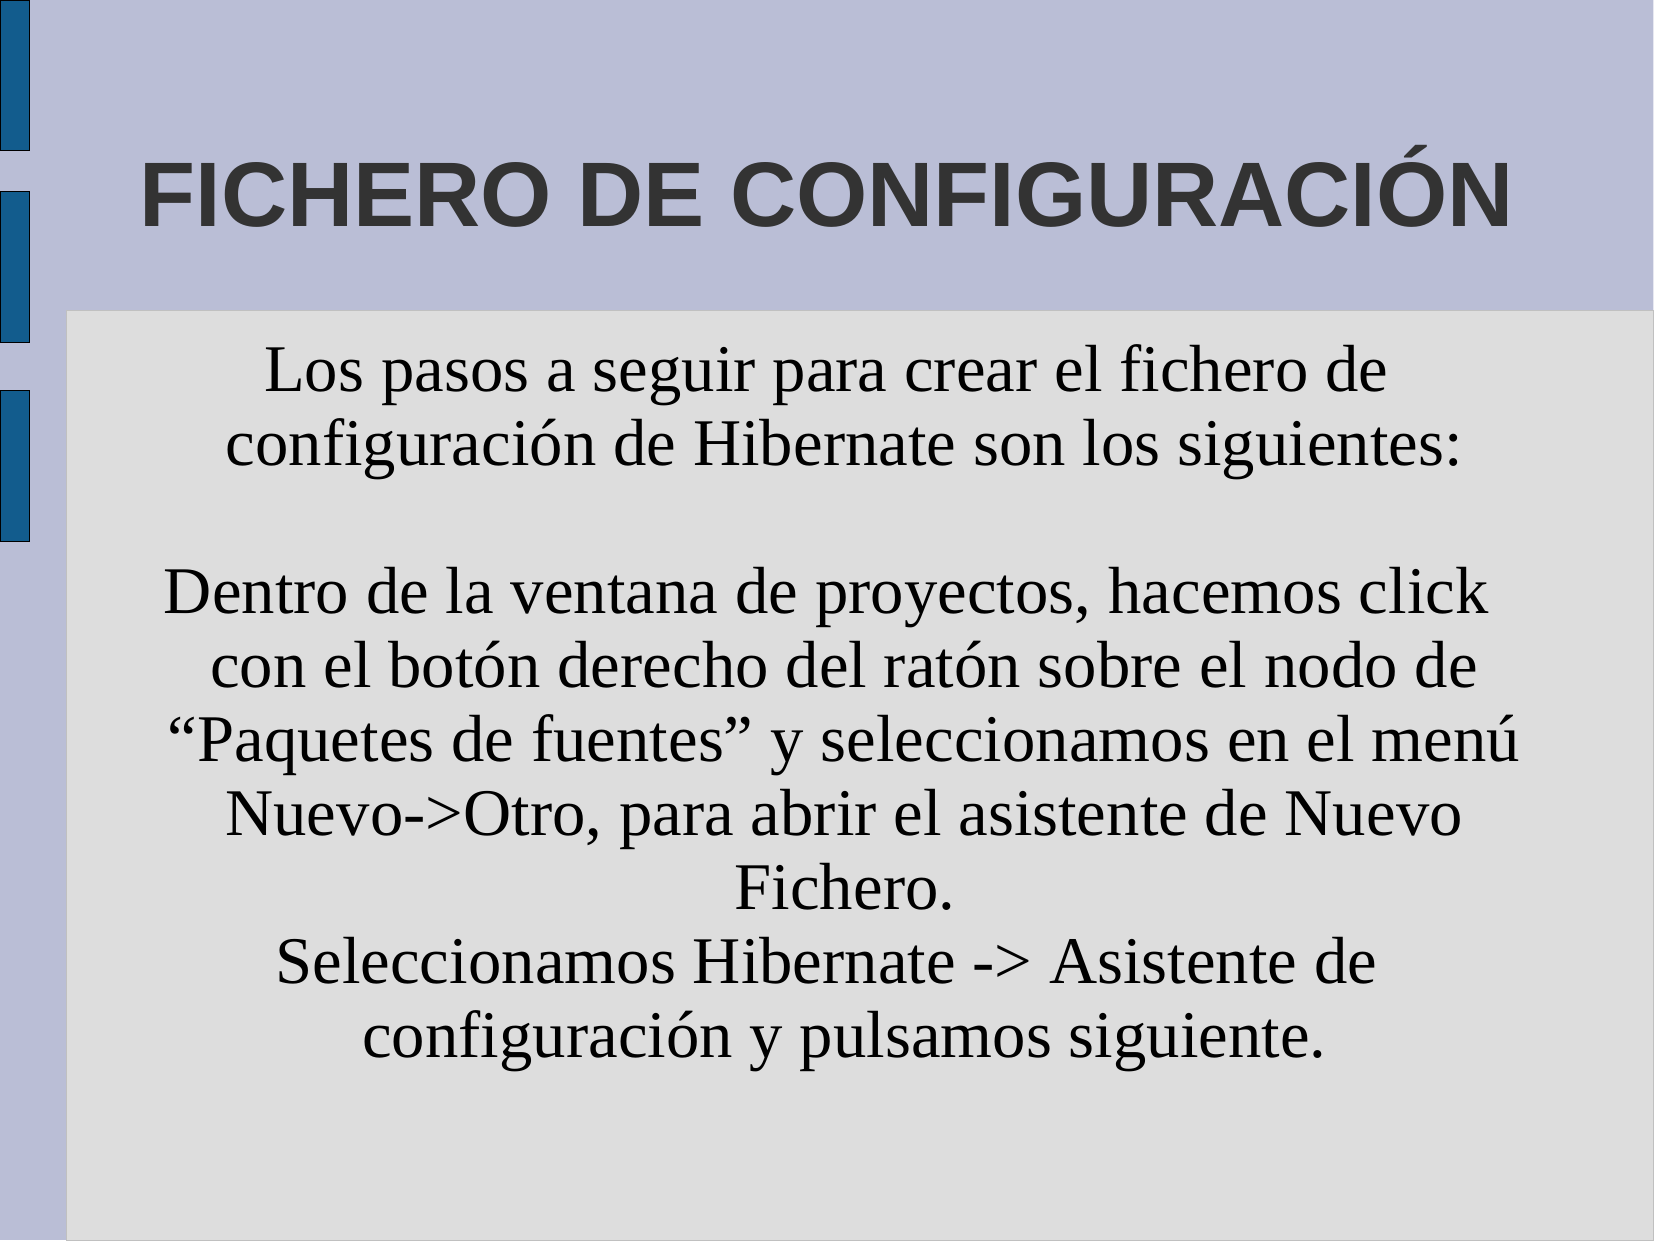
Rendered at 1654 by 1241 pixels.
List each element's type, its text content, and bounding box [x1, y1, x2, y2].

title FICHERO DE CONFIGURACIÓN [121, 98, 1534, 291]
subtitle Los pasos a seguir para crear el fichero de configuración de Hibernate son los siguientes: Dentro de la ventana de proyectos, hacemos click con el botón derecho del ratón sobre el nodo de “Paquetes de fuentes” y seleccionamos en el menú Nuevo->Otro, para abrir el asistente de Nuevo Fichero. Seleccionamos Hibernate -> Asistente de configuración y pulsamos siguiente. [121, 318, 1534, 1086]
